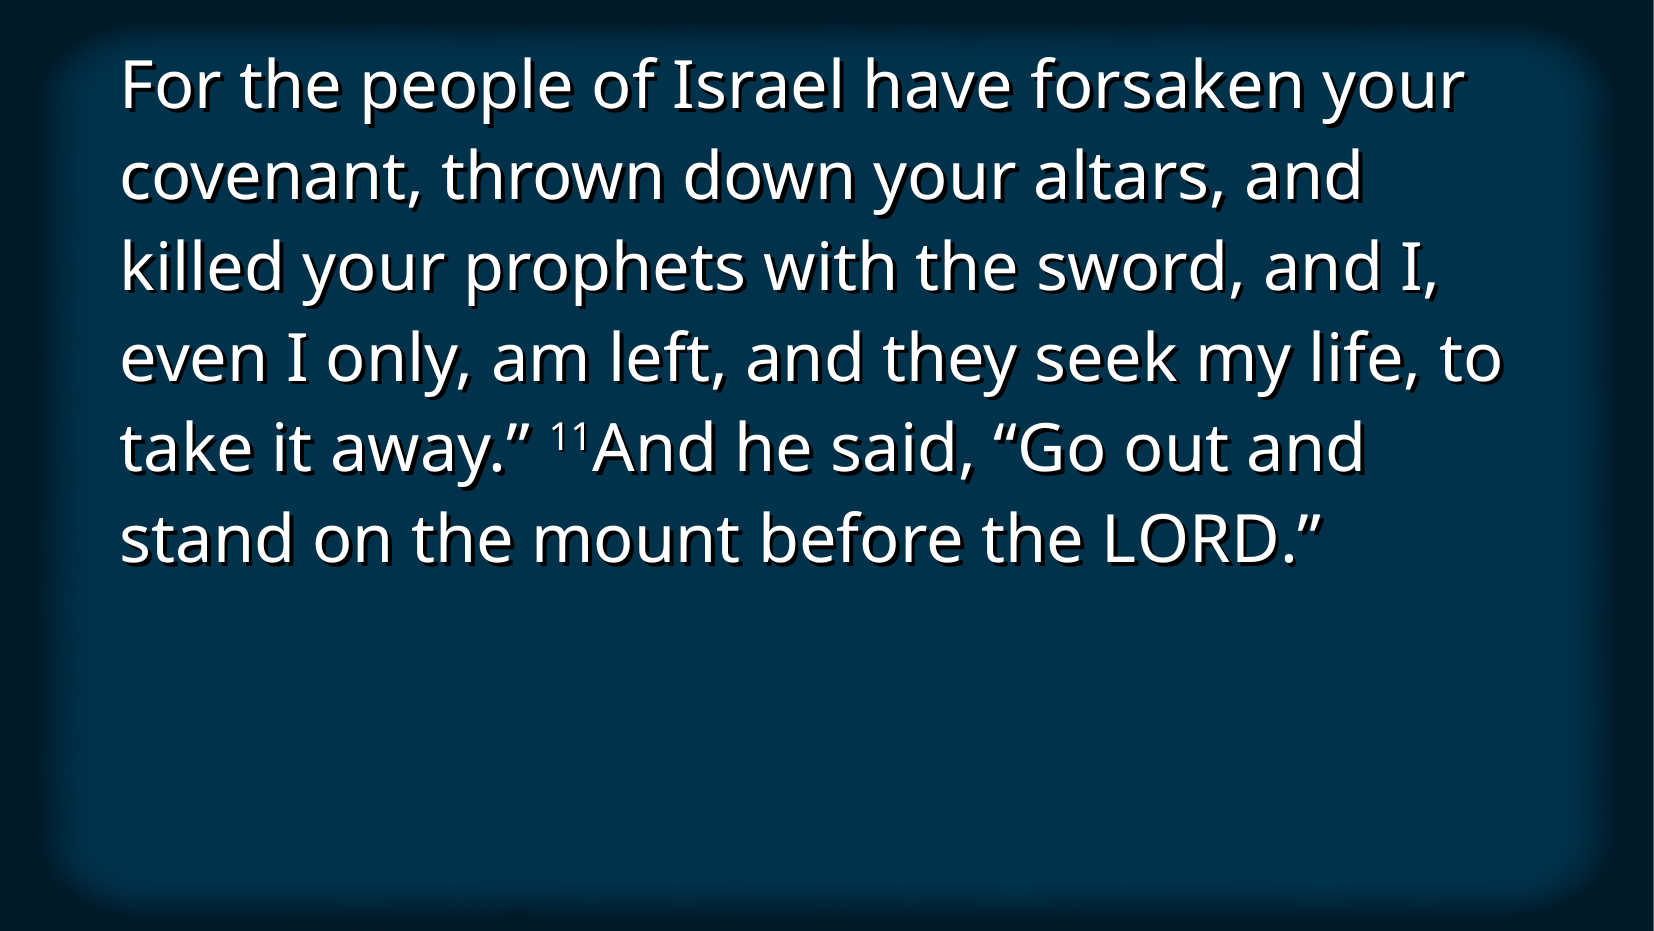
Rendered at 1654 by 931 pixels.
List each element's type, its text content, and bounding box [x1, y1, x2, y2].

text_box For the people of Israel have forsaken your covenant, thrown down your altars, and killed your prophets with the sword, and I, even I only, am left, and they seek my life, to take it away.” 11And he said, “Go out and stand on the mount before the LORD.” [105, 30, 1546, 578]
picture [0, 0, 1654, 931]
